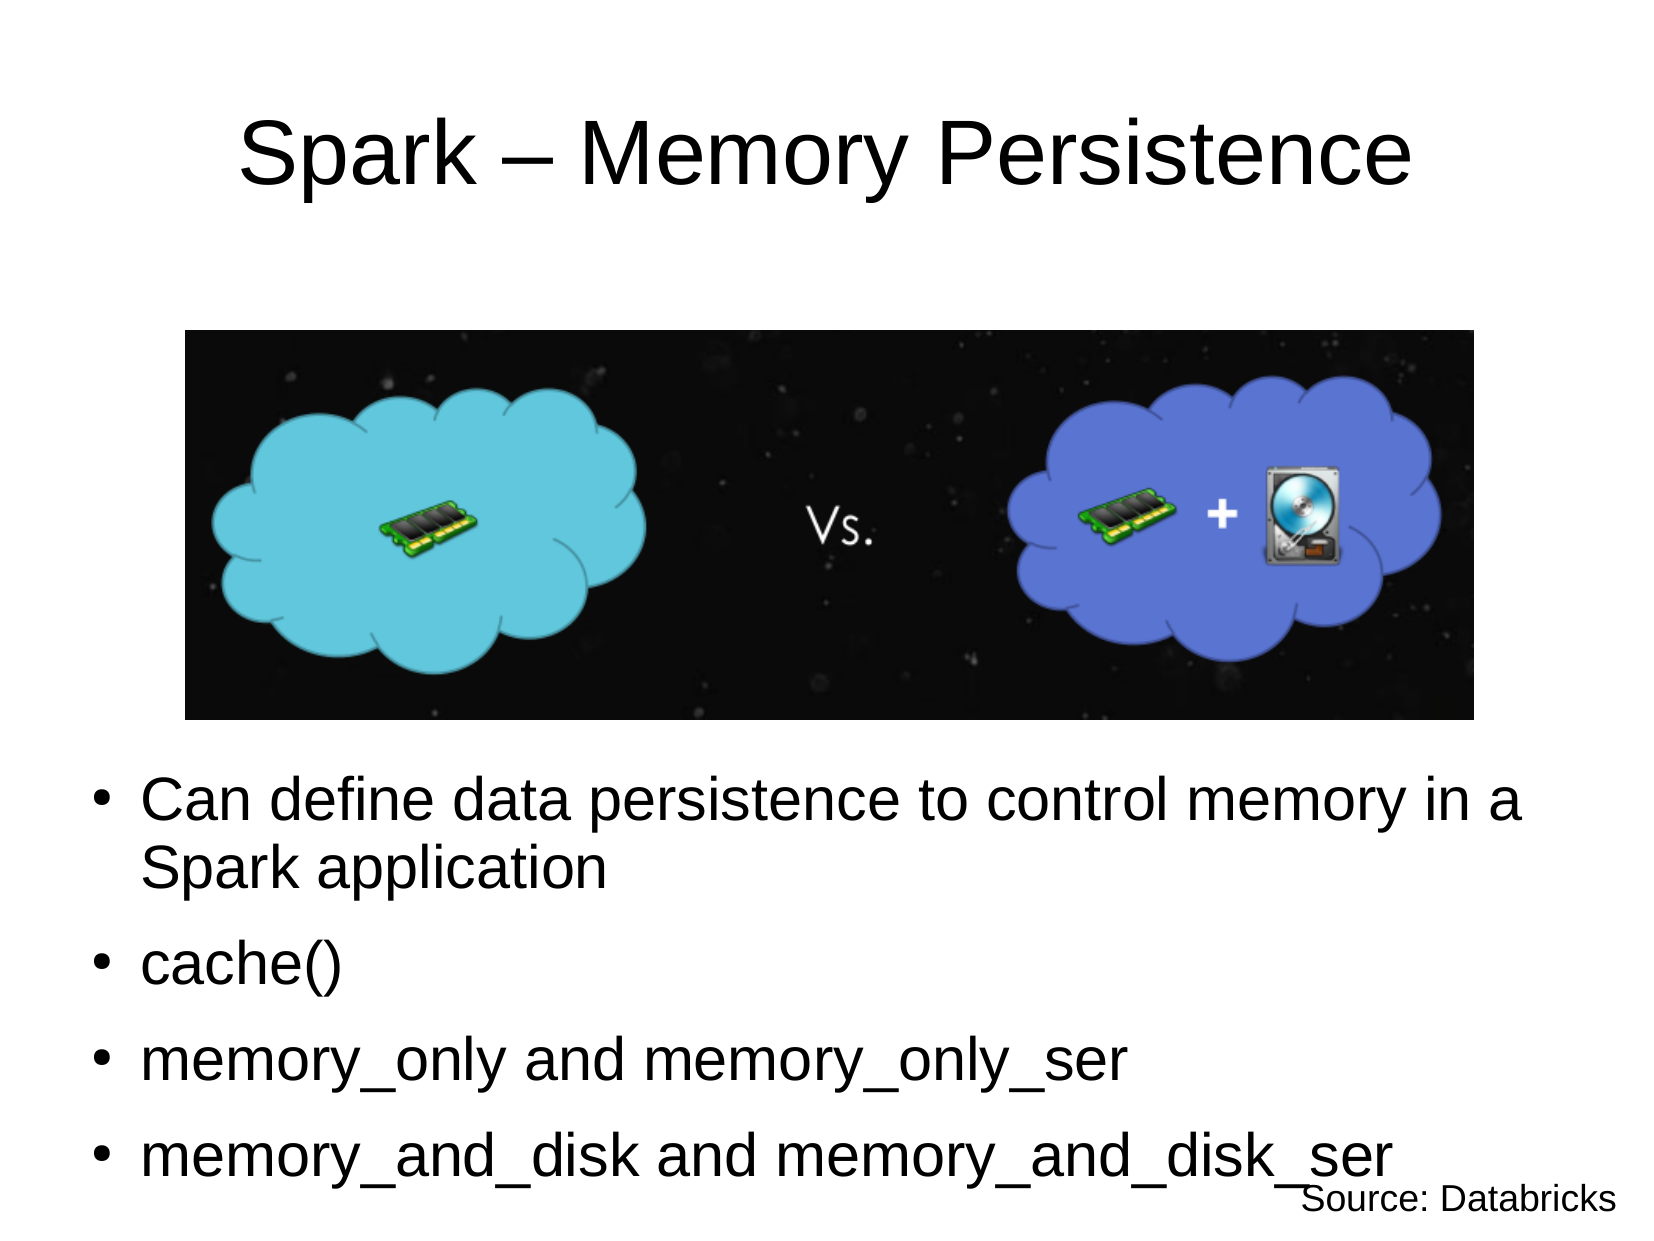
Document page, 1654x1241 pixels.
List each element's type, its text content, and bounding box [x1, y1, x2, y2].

title Spark – Memory Persistence [82, 49, 1571, 257]
list Can define data persistence to control memory in a Spark application cache() memory_only and memory_only_ser memory_and_disk and memory_and_disk_ser [75, 765, 1564, 1190]
text_box Source: Databricks [1215, 1170, 1653, 1231]
picture [185, 330, 1474, 721]
